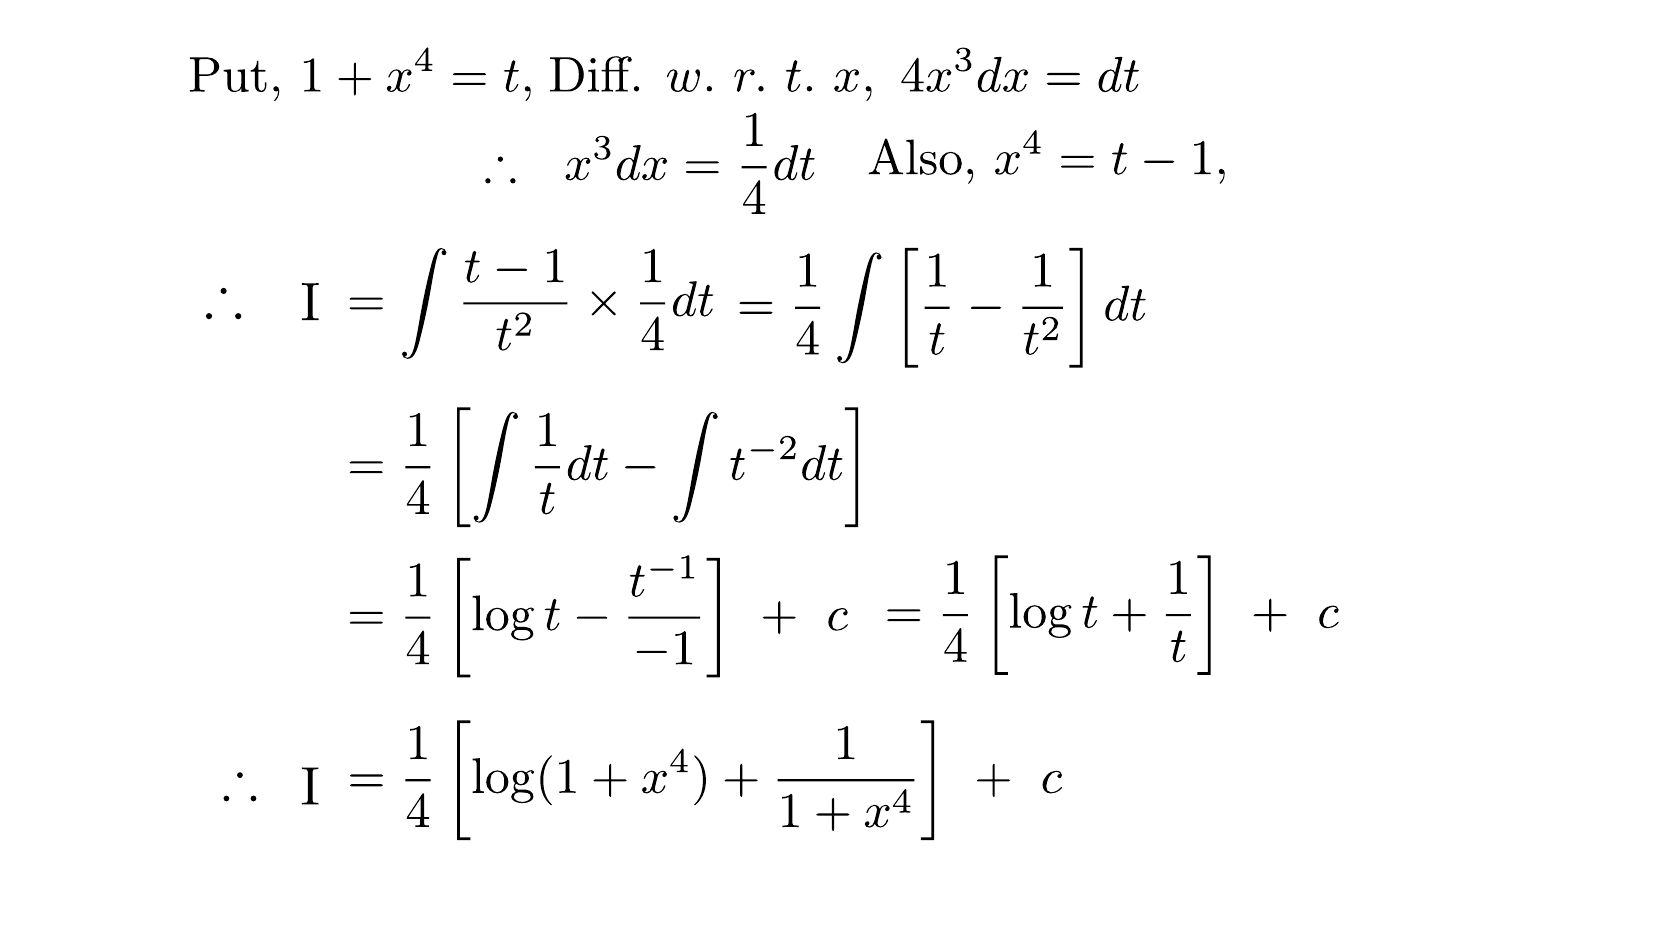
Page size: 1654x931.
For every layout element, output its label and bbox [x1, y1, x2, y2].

text_box [349, 407, 859, 528]
title [47, 37, 1607, 898]
text_box [349, 555, 848, 678]
text_box [739, 247, 1146, 368]
text_box [349, 247, 714, 359]
text_box [868, 130, 1225, 184]
text_box [301, 767, 319, 805]
text_box [886, 555, 1339, 675]
text_box [189, 47, 531, 102]
text_box [349, 720, 1063, 841]
text_box [301, 283, 319, 321]
text_box [485, 112, 815, 214]
text_box [223, 772, 257, 802]
text_box [550, 47, 1140, 102]
text_box [205, 287, 242, 320]
